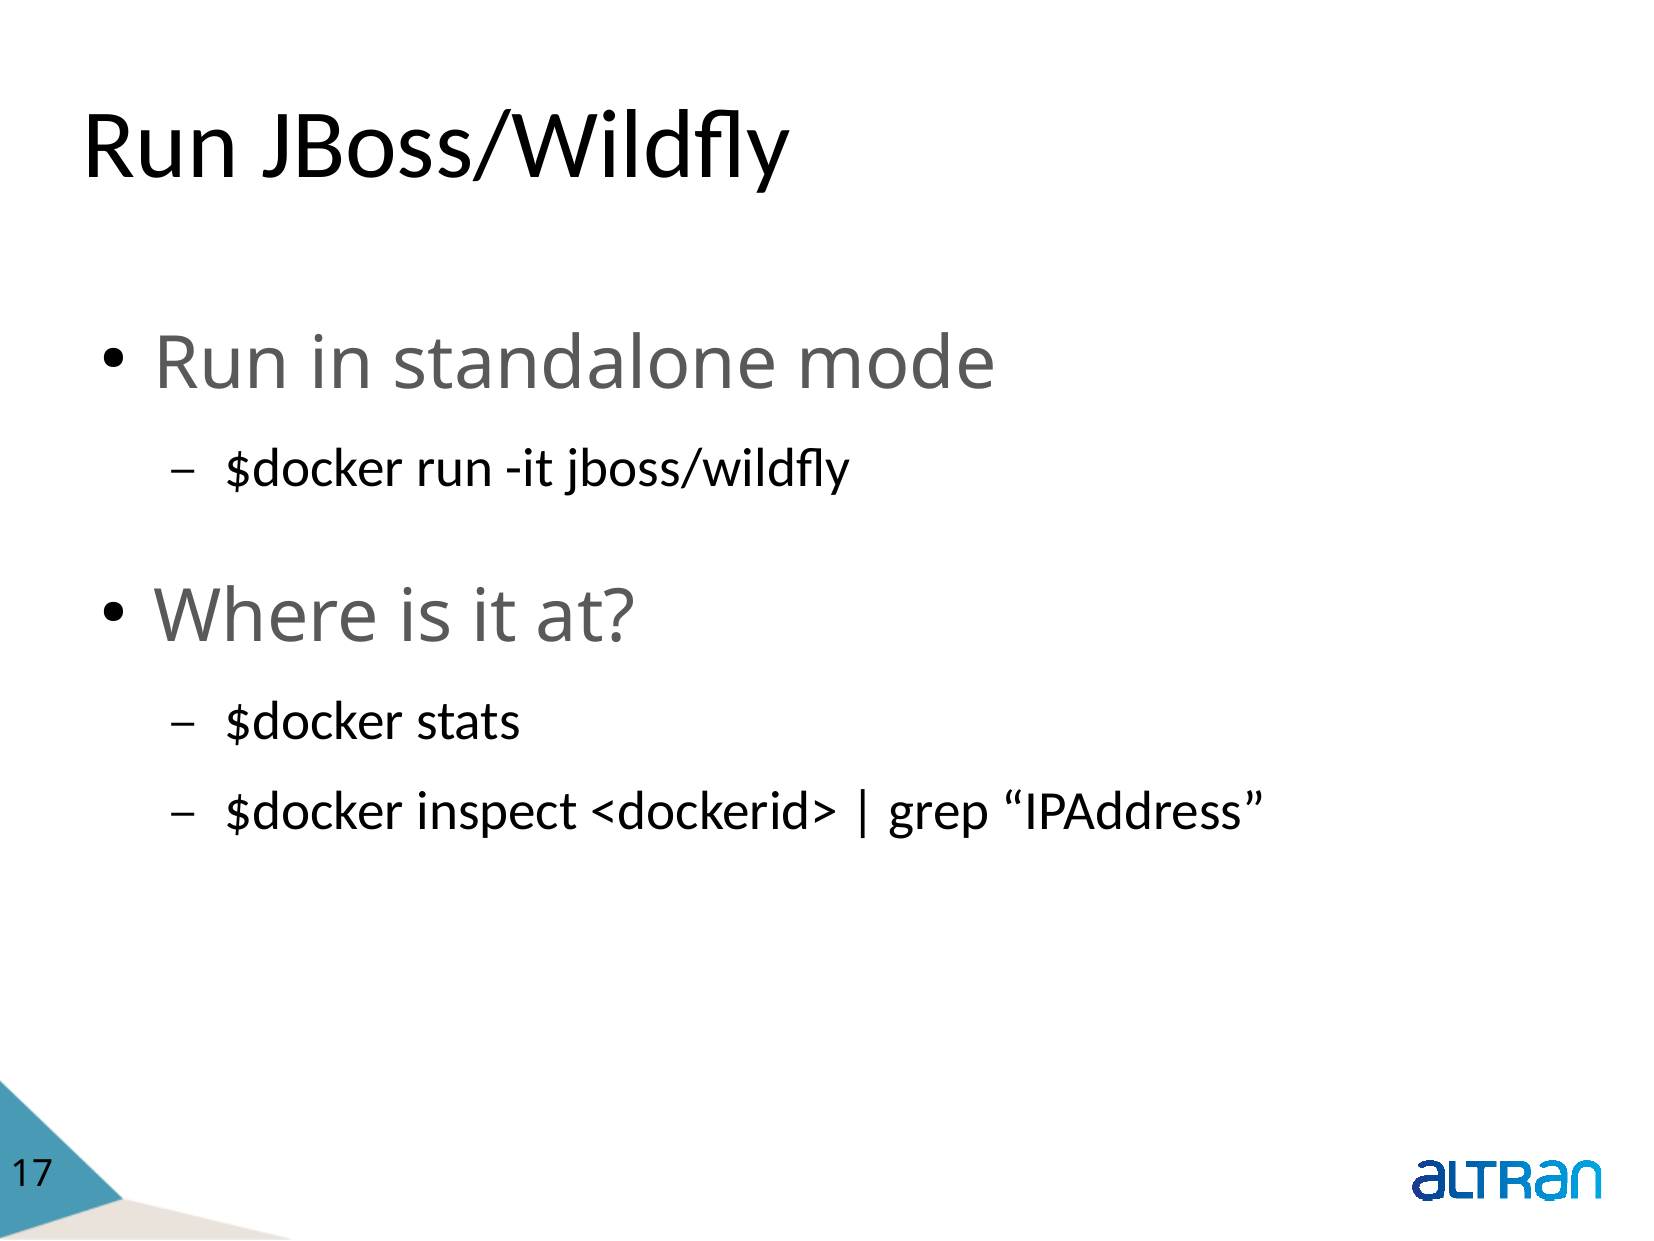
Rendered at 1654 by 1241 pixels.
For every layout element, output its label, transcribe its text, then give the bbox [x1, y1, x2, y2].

picture [1543, 1182, 1560, 1193]
picture [1595, 1160, 1602, 1167]
picture [0, 1072, 316, 1240]
list Run in standalone mode $docker run -it jboss/wildfly Where is it at? $docker stats $docker inspect <dockerid> | grep “IPAddress” [82, 290, 1571, 1010]
title Run JBoss/Wildfly [82, 49, 1571, 257]
picture [1412, 1160, 1559, 1201]
picture [1555, 1160, 1602, 1201]
